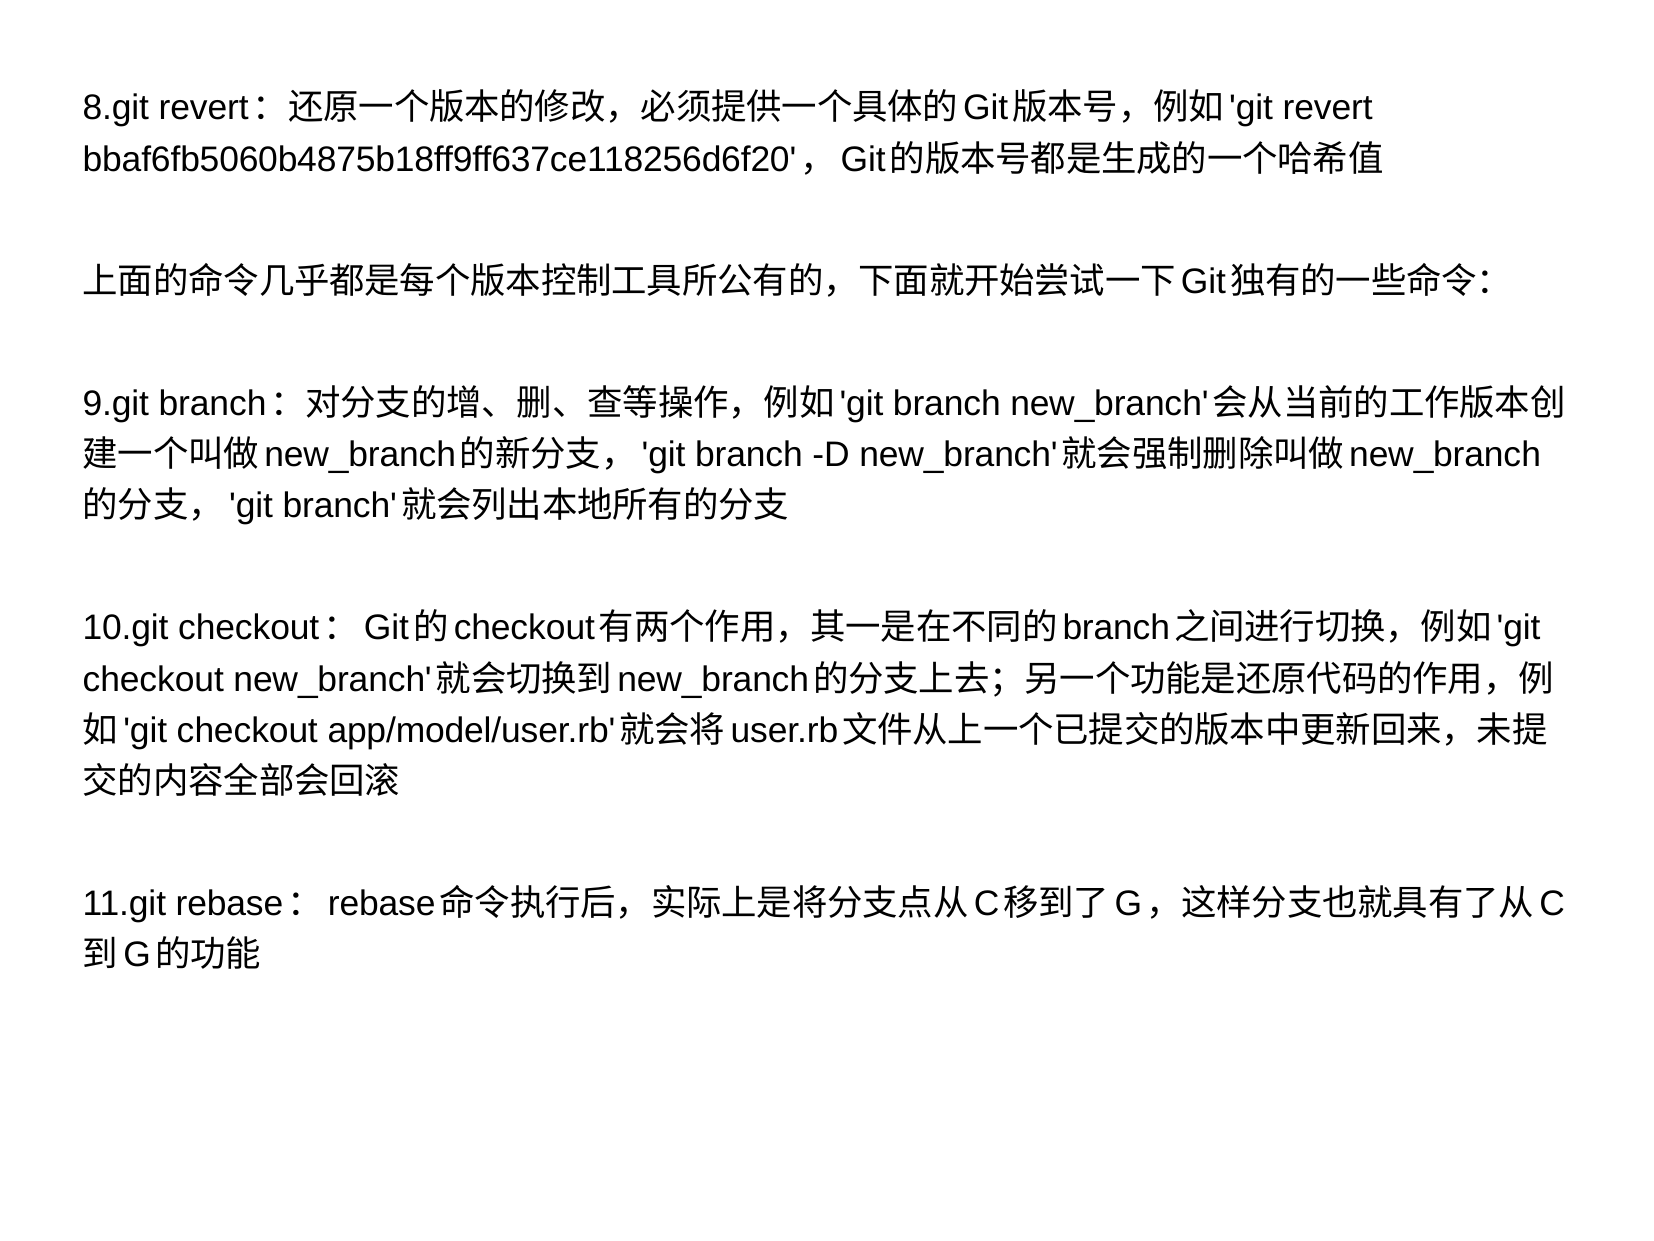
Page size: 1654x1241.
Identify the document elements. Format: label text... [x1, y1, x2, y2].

list 8.git revert：还原一个版本的修改，必须提供一个具体的Git版本号，例如'git revert bbaf6fb5060b4875b18ff9ff637ce118256d6f20'，Git的版本号都是生成的一个哈希值 上面的命令几乎都是每个版本控制工具所公有的，下面就开始尝试一下Git独有的一些命令： 9.git branch：对分支的增、删、查等操作，例如'git branch new_branch'会从当前的工作版本创建一个叫做new_branch的新分支，'git branch -D new_branch'就会强制删除叫做new_branch的分支，'git branch'就会列出本地所有的分支 10.git checkout：Git的checkout有两个作用，其一是在不同的branch之间进行切换，例如'git checkout new_branch'就会切换到new_branch的分支上去；另一个功能是还原代码的作用，例如'git checkout app/model/user.rb'就会将user.rb文件从上一个已提交的版本中更新回来，未提交的内容全部会回滚 11.git rebase：rebase命令执行后，实际上是将分支点从C移到了G，这样分支也就具有了从C到G的功能 [82, 23, 1571, 1010]
